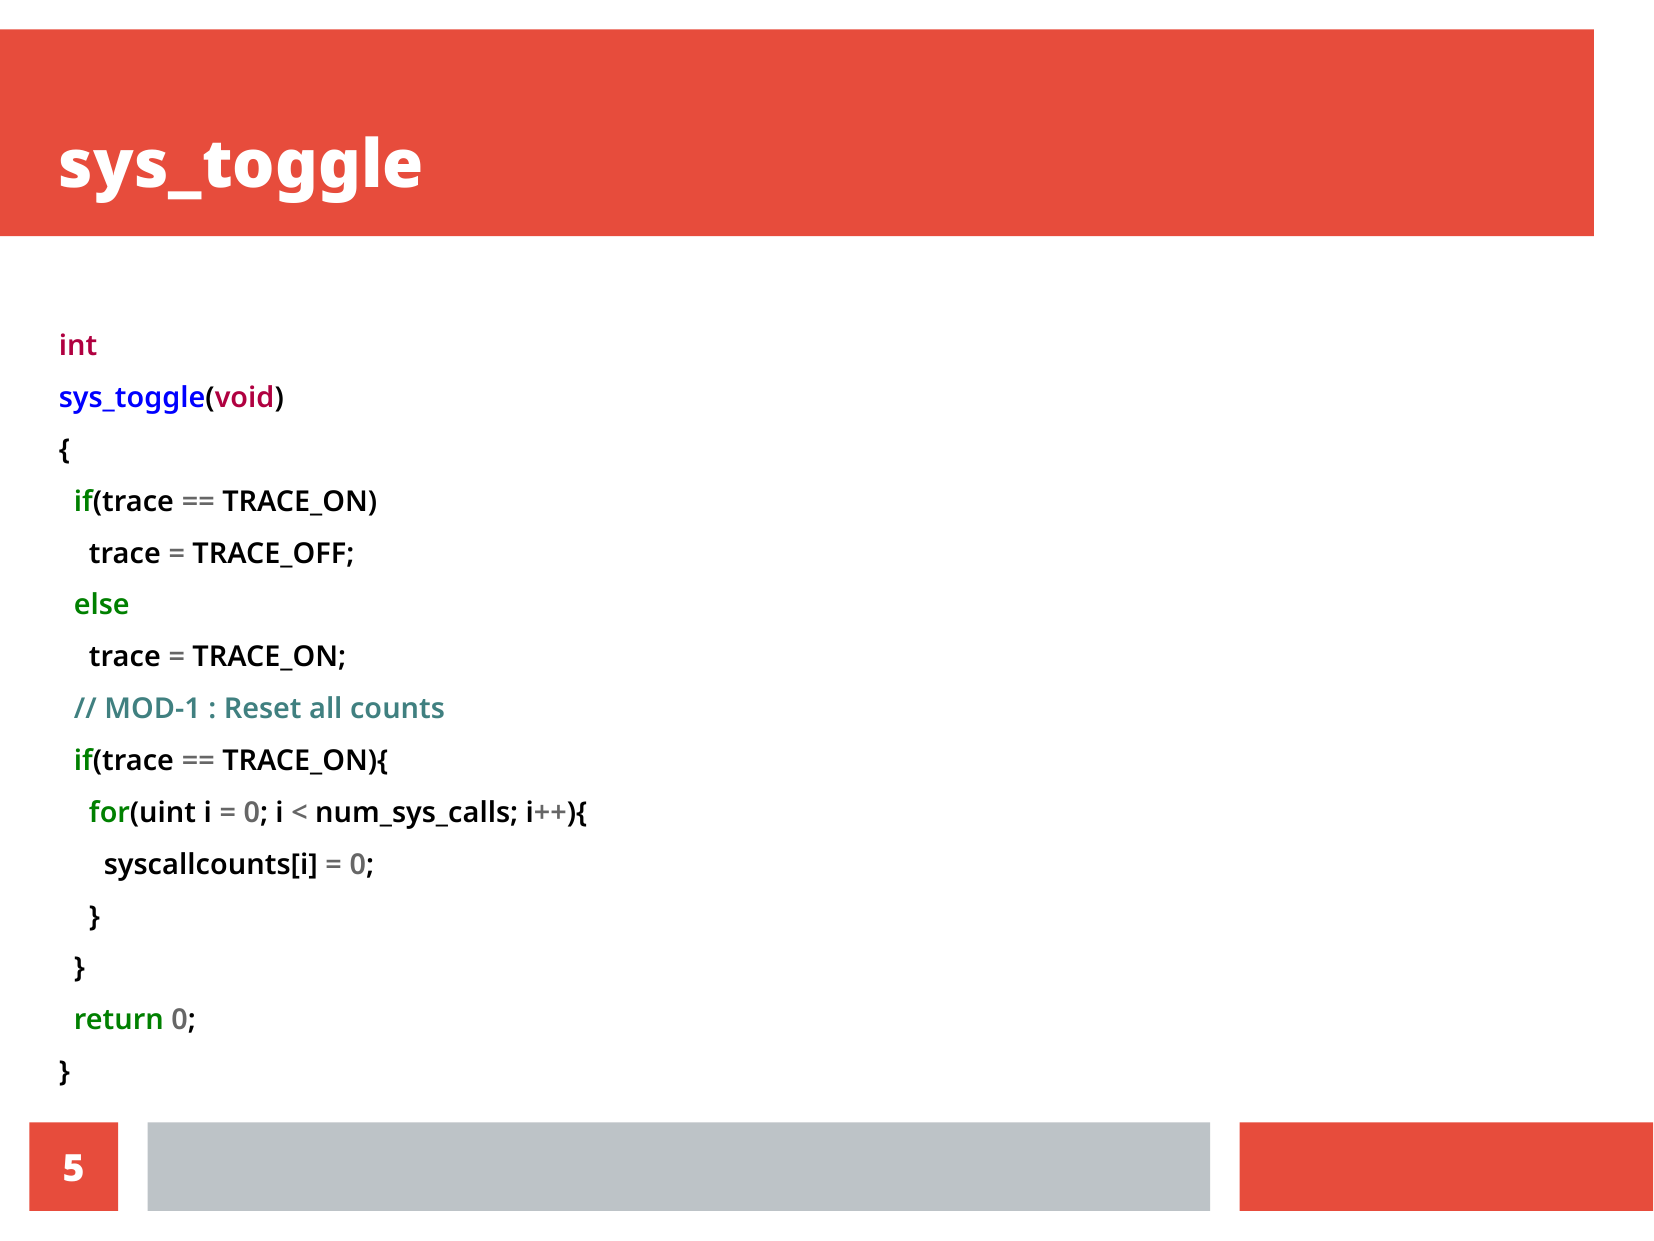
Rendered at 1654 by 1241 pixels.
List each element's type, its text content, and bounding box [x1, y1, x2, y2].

list int sys_toggle(void) { if(trace == TRACE_ON) trace = TRACE_OFF; else trace = TRACE_ON; // MOD-1 : Reset all counts if(trace == TRACE_ON){ for(uint i = 0; i < num_sys_calls; i++){ syscallcounts[i] = 0; } } return 0; } [58, 324, 1565, 1093]
title sys_toggle [58, 59, 1594, 207]
